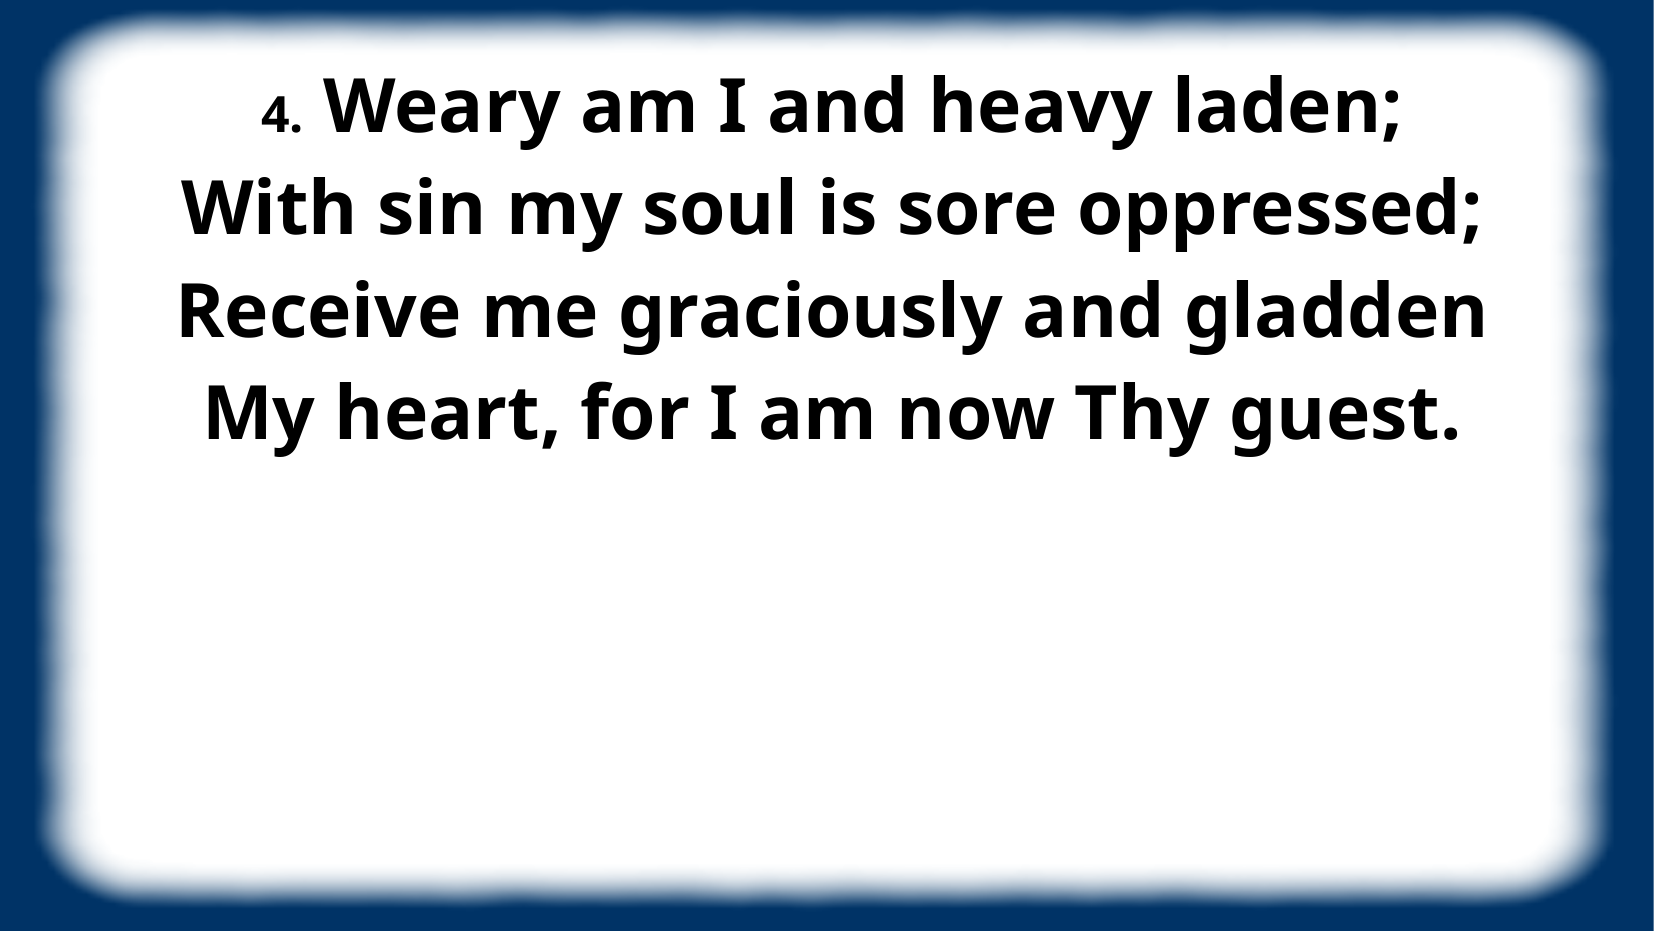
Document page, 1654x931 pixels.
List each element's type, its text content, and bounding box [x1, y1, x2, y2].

picture [0, 0, 1654, 931]
text_box 4. Weary am I and heavy laden; With sin my soul is sore oppressed; Receive me graciously and gladden My heart, for I am now Thy guest. [105, 45, 1561, 466]
